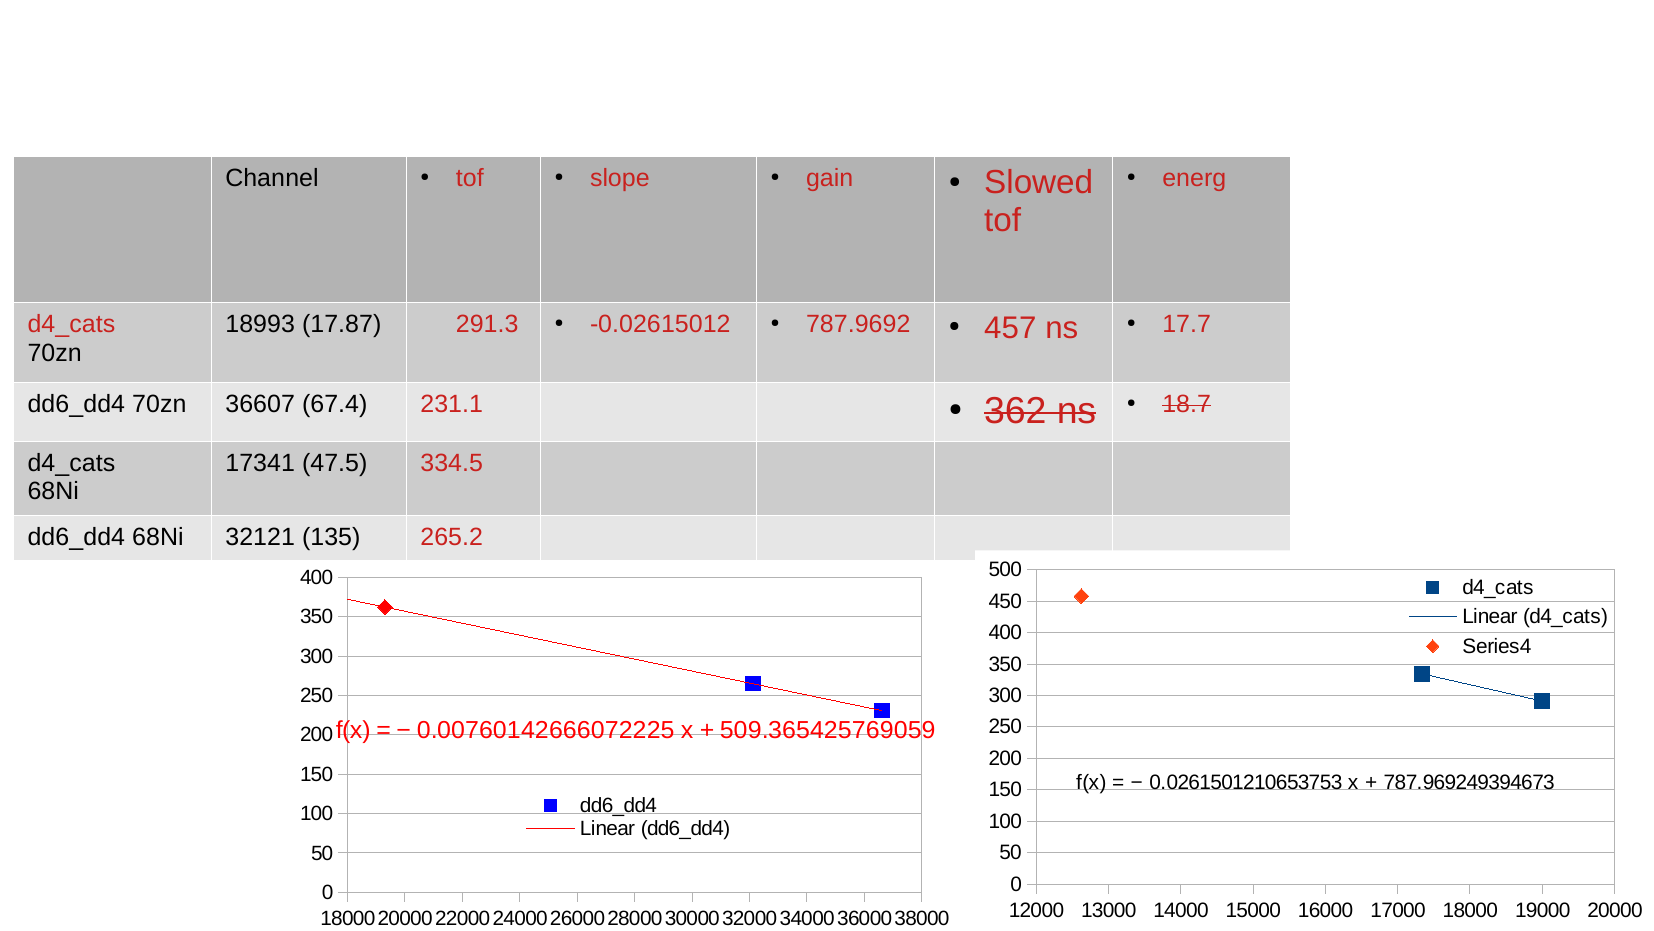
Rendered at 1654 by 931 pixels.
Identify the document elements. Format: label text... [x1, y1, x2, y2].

table_cell 32121 (135) [212, 516, 406, 560]
table_cell [757, 516, 934, 560]
table_cell 36607 (67.4) [212, 383, 406, 441]
table_cell 291.3 [407, 303, 540, 382]
table_cell 231.1 [407, 383, 540, 441]
table_header tof [407, 157, 540, 302]
chart [300, 562, 953, 931]
table_cell 362 ns [935, 383, 1112, 441]
table_cell [1113, 442, 1290, 515]
table_header gain [757, 157, 934, 302]
table_cell 18993 (17.87) [212, 303, 406, 382]
table_cell dd6_dd4 70zn [14, 383, 211, 441]
table_cell [541, 383, 756, 441]
table_cell d4_cats 68Ni [14, 442, 211, 515]
table_cell [541, 442, 756, 515]
table_cell [1113, 516, 1290, 550]
table_cell 18.7 [1113, 383, 1290, 441]
chart [975, 550, 1651, 931]
table_cell [757, 383, 934, 441]
table_cell [541, 516, 756, 560]
table_cell 457 ns [935, 303, 1112, 382]
table_cell [757, 442, 934, 515]
table_header [14, 157, 211, 302]
table_cell d4_cats 70zn [14, 303, 211, 382]
table_header Slowed tof [935, 157, 1112, 302]
table_cell 334.5 [407, 442, 540, 515]
table_cell 265.2 [407, 516, 540, 560]
table_header Channel [212, 157, 406, 302]
table_cell 787.9692 [757, 303, 934, 382]
table_cell dd6_dd4 68Ni [14, 516, 211, 560]
table_header energ [1113, 157, 1290, 302]
table_cell [935, 442, 1112, 515]
table_cell [935, 516, 1112, 560]
table_header slope [541, 157, 756, 302]
table_cell 17341 (47.5) [212, 442, 406, 515]
table_cell 17.7 [1113, 303, 1290, 382]
table_cell -0.02615012 [541, 303, 756, 382]
